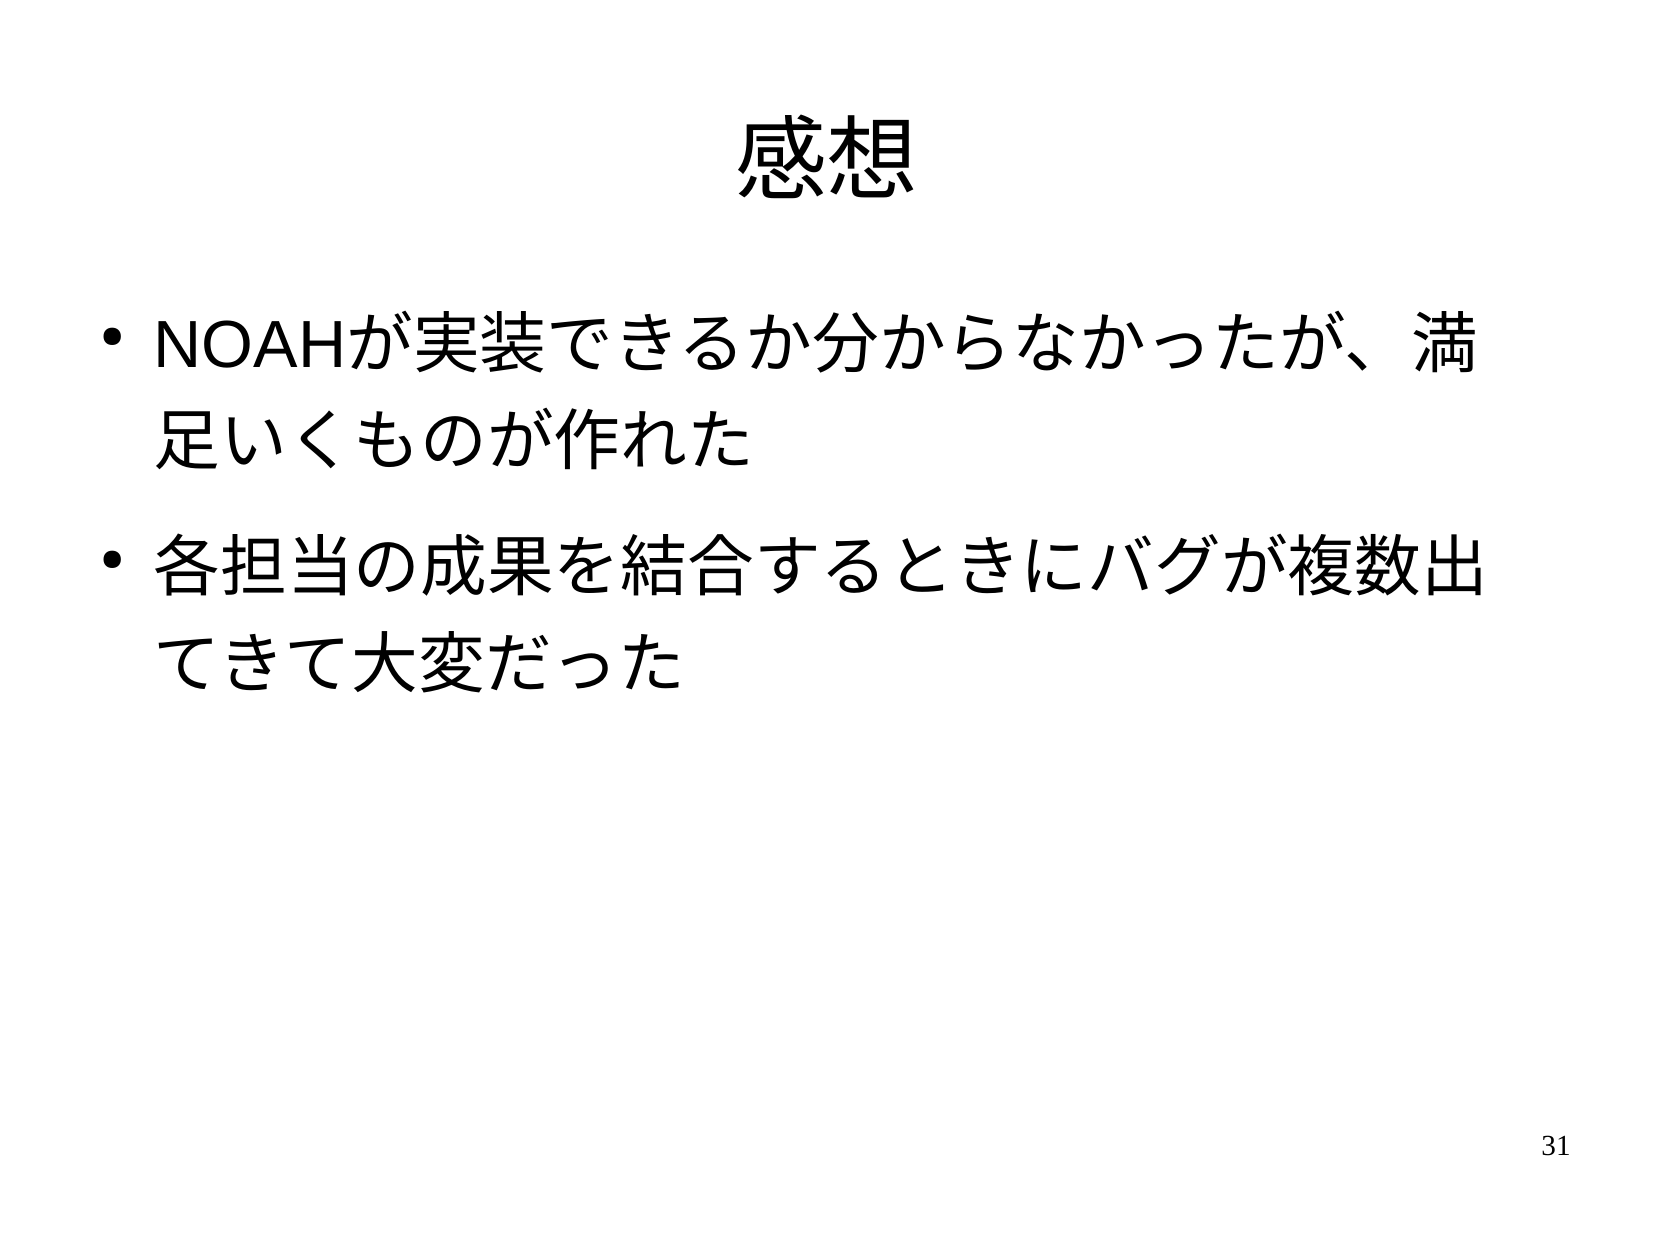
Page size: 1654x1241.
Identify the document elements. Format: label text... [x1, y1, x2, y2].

list NOAHが実装できるか分からなかったが、満足いくものが作れた 各担当の成果を結合するときにバグが複数出てきて大変だった [82, 290, 1538, 1010]
title 感想 [82, 49, 1571, 257]
